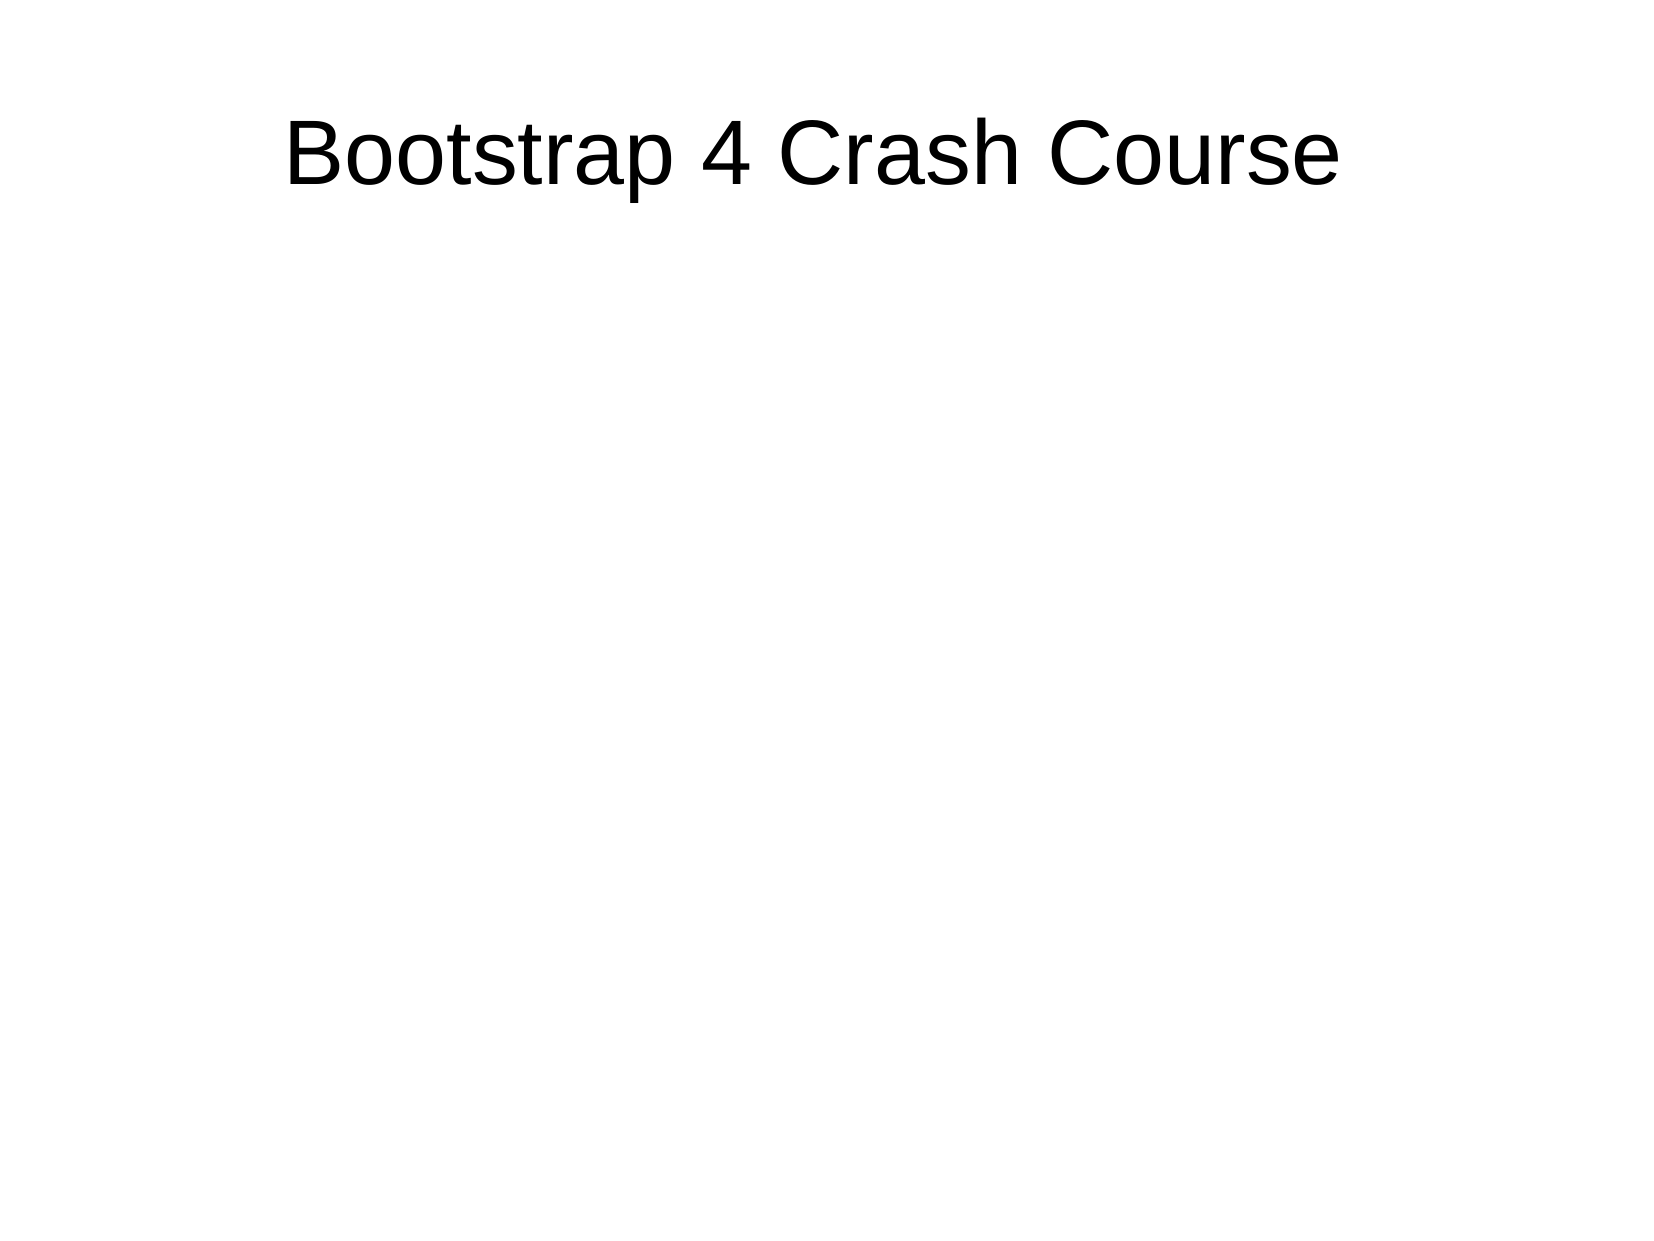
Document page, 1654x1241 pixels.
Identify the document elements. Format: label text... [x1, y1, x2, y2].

title Bootstrap 4 Crash Course [82, 49, 1571, 257]
